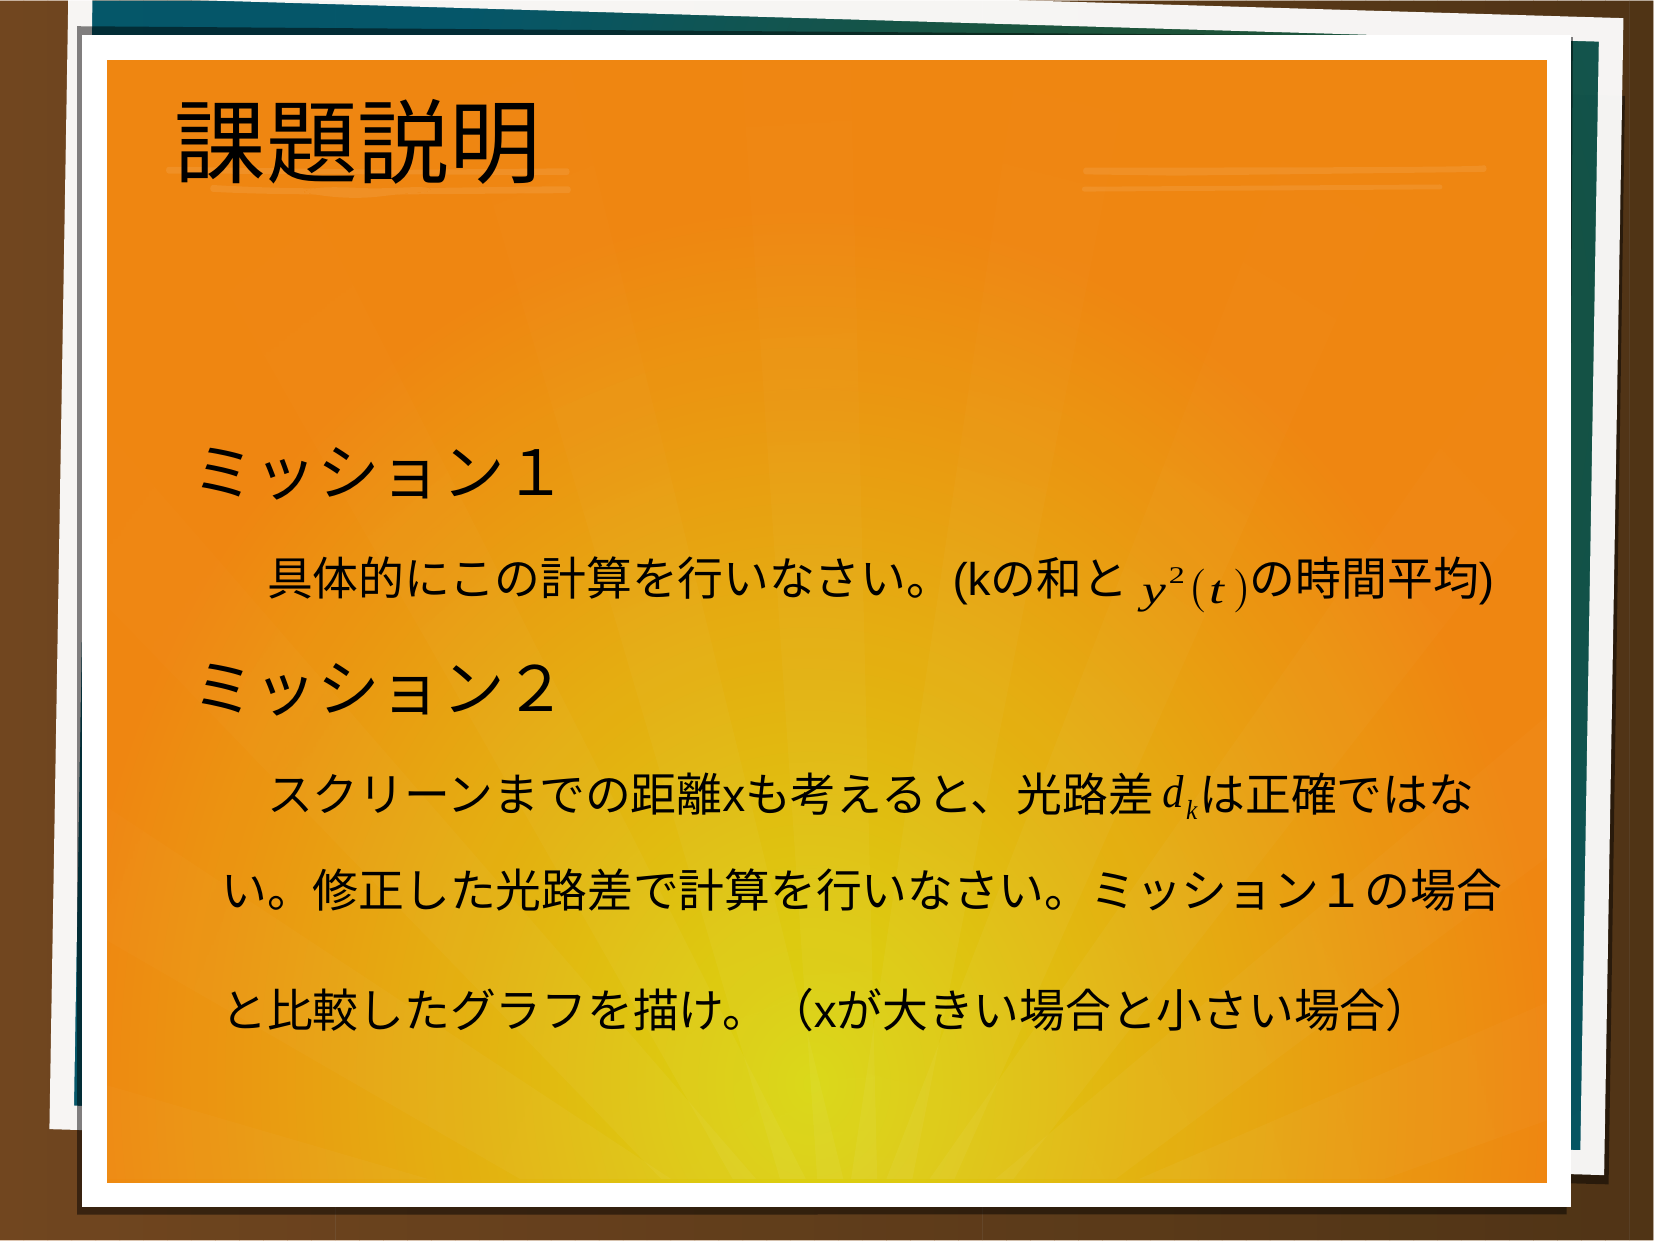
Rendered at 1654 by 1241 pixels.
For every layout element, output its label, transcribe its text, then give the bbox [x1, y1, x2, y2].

list ミッション１ 具体的にこの計算を行いなさい。(kの和と の時間平均) ミッション２ スクリーンまでの距離xも考えると、光路差 は正確ではな い。修正した光路差で計算を行いなさい。ミッション１の場合 と比較したグラフを描け。（xが大きい場合と小さい場合） [129, 224, 1548, 1146]
title 課題説明 [82, 49, 1571, 225]
chart [1122, 561, 1263, 615]
chart [1151, 767, 1211, 827]
